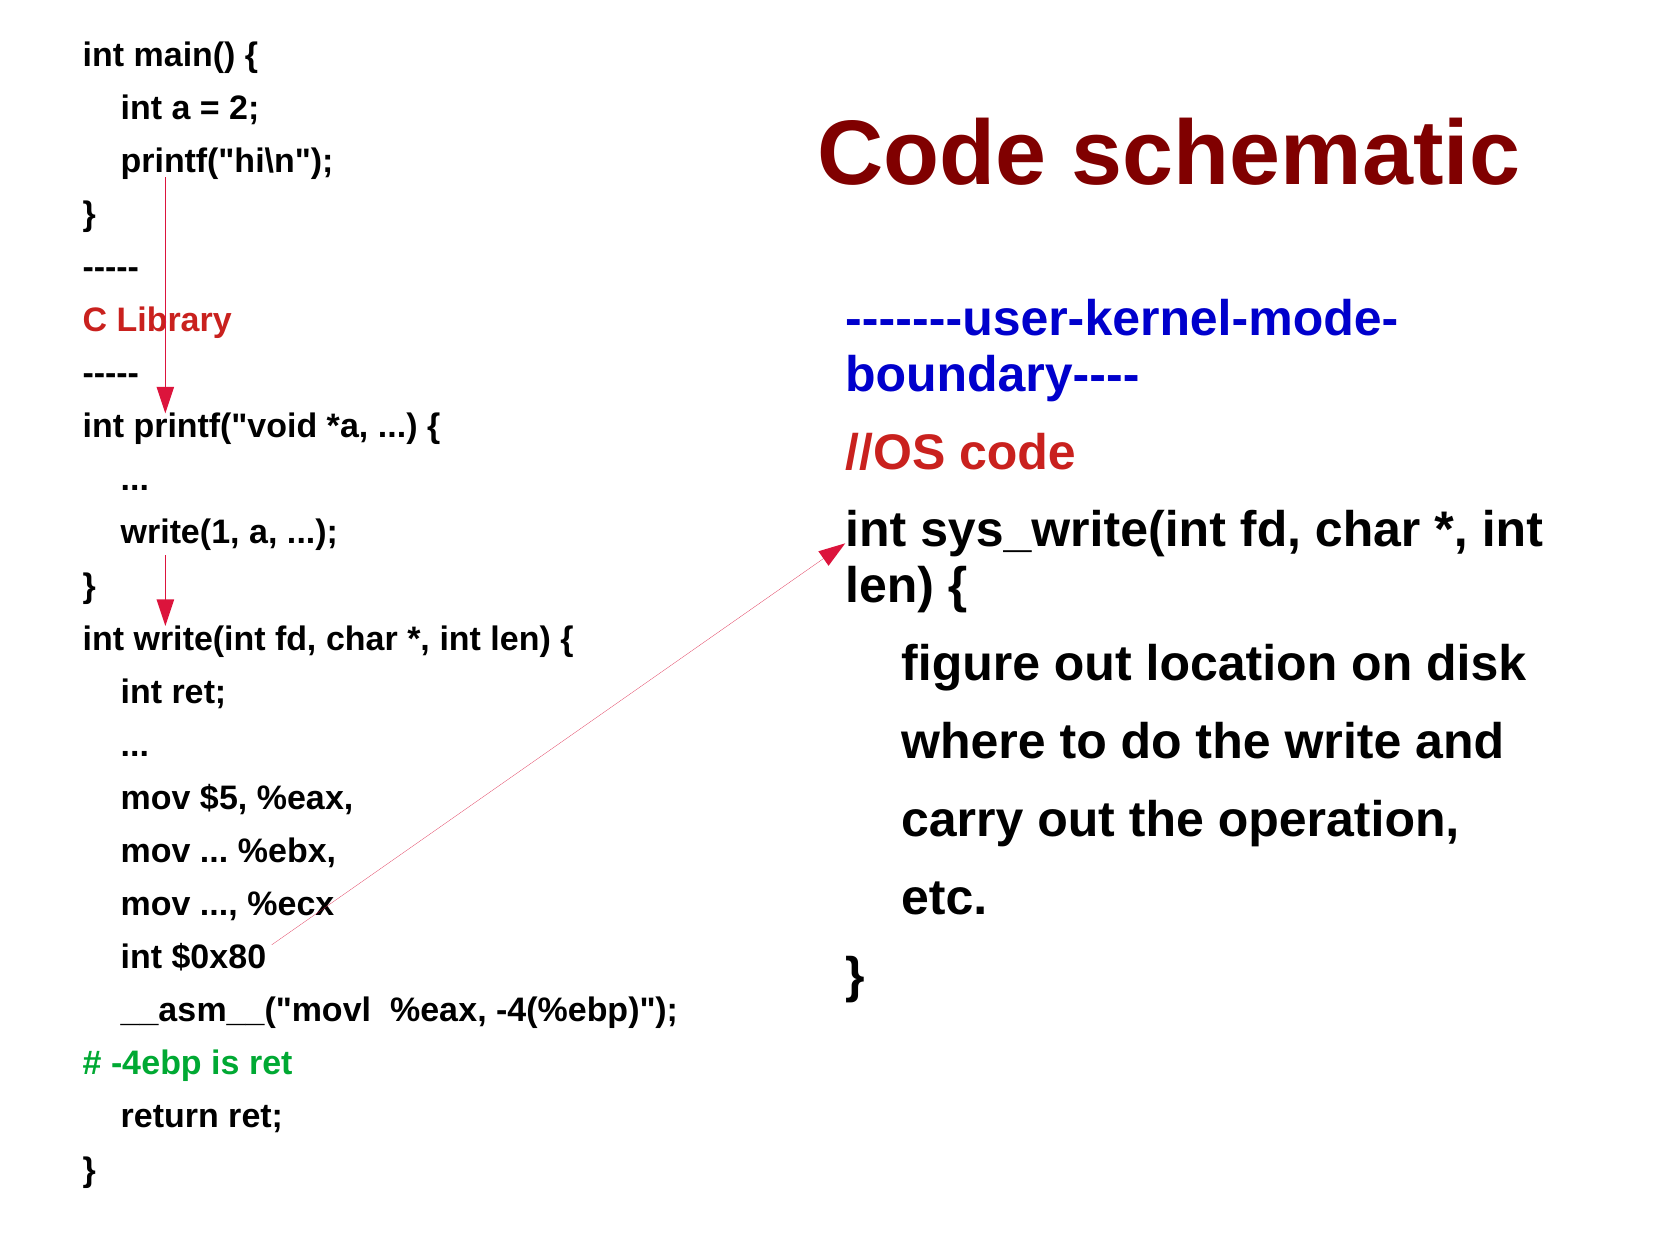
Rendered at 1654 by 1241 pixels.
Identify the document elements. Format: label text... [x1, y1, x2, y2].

list -------user-kernel-mode-boundary---- //OS code int sys_write(int fd, char *, int len) { figure out location on disk where to do the write and carry out the operation, etc. } [845, 290, 1572, 1010]
title Code schematic [815, 49, 1571, 257]
list int main() { int a = 2; printf("hi\n"); } ----- C Library ----- int printf("void *a, ...) { ... write(1, a, ...); } int write(int fd, char *, int len) { int ret; ... mov $5, %eax, mov ... %ebx, mov ..., %ecx int $0x80 __asm__("movl %eax, -4(%ebp)"); # -4ebp is ret return ret; } [82, 35, 815, 1205]
